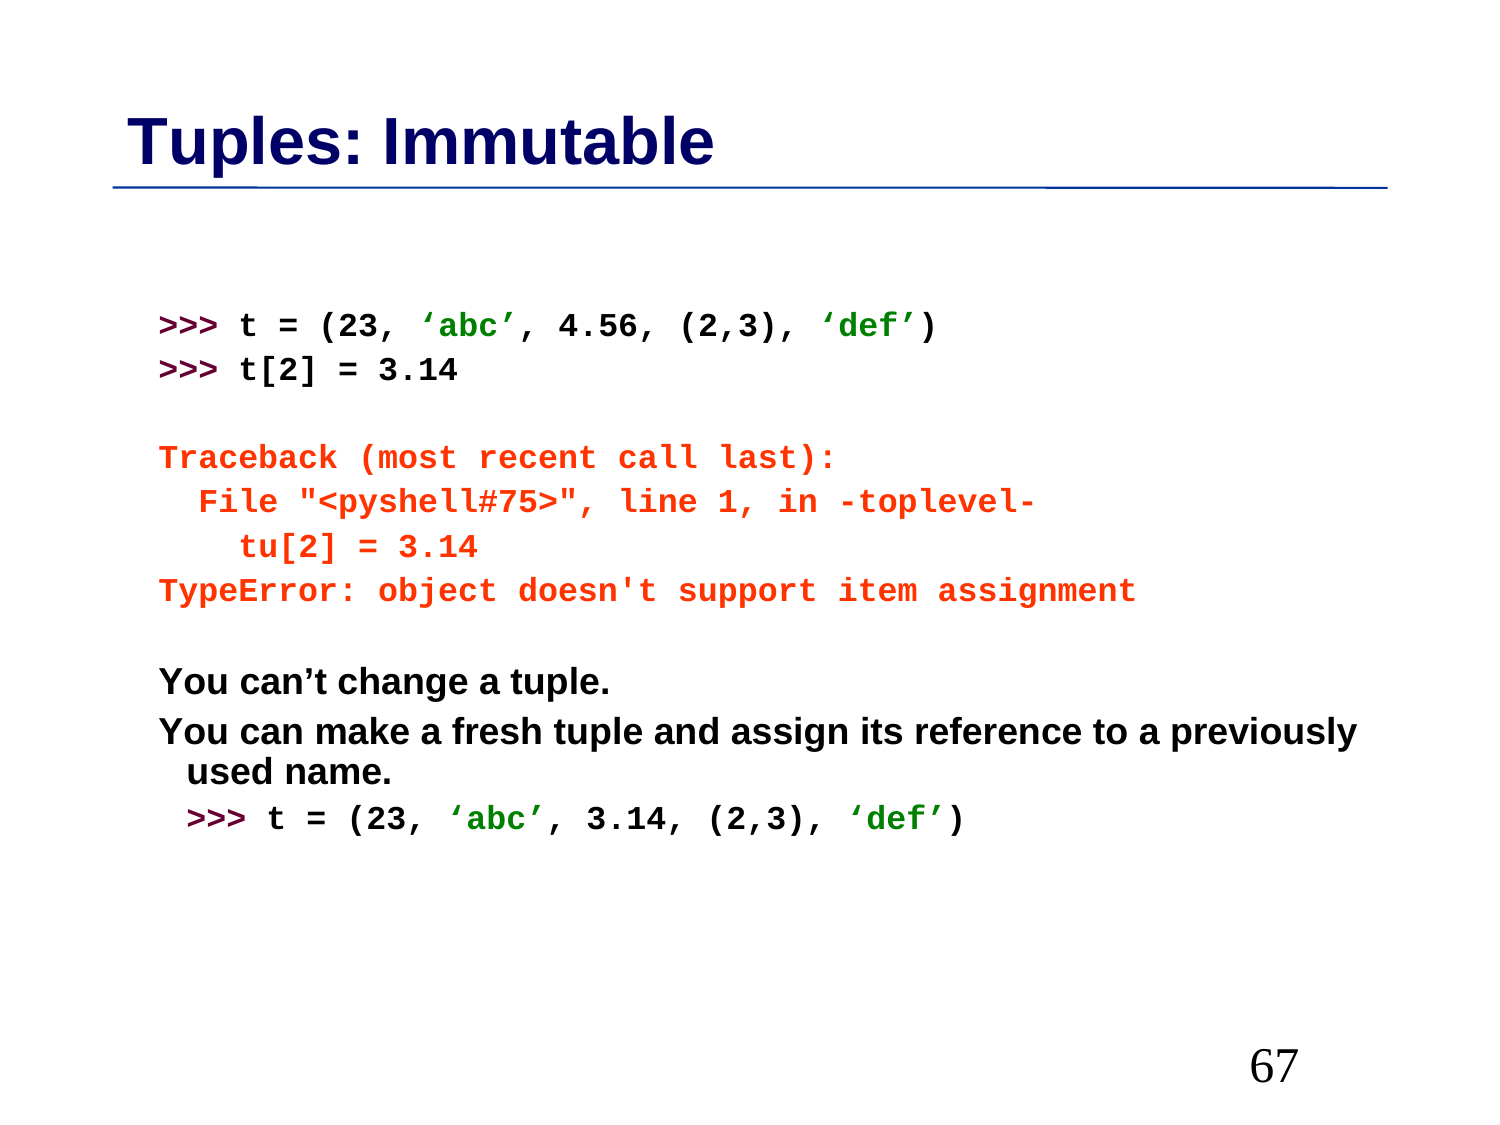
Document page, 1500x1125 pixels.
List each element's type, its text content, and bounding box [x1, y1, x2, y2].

text_box <number> [1074, 994, 1387, 1125]
title Tuples: Immutable [112, 89, 1388, 185]
list >>> t = (23, ‘abc’, 4.56, (2,3), ‘def’) >>> t[2] = 3.14 Traceback (most recent call last): File "<pyshell#75>", line 1, in -toplevel- tu[2] = 3.14 TypeError: object doesn't support item assignment You can’t change a tuple. You can make a fresh tuple and assign its reference to a previously used name. >>> t = (23, ‘abc’, 3.14, (2,3), ‘def’) [112, 299, 1401, 846]
